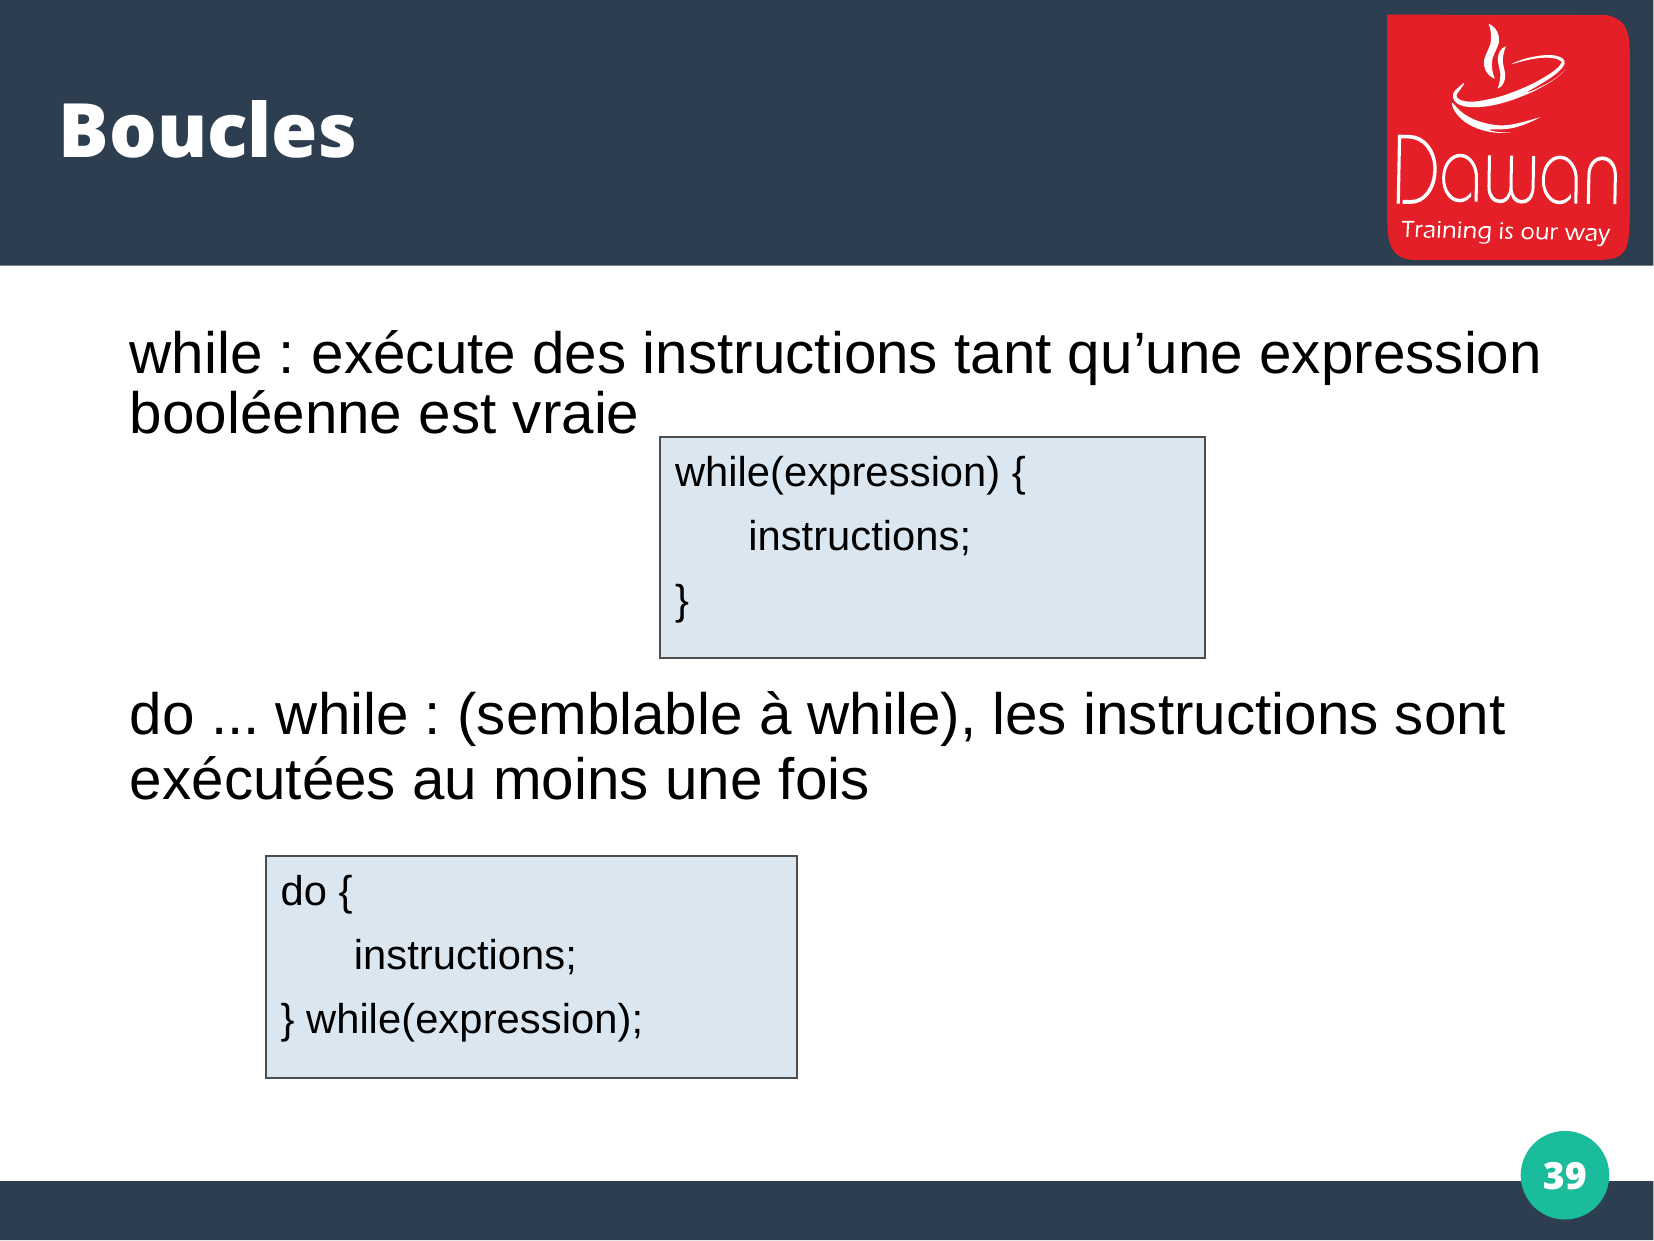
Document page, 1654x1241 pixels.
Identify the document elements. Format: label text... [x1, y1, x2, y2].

title Boucles [59, 49, 1387, 207]
text_box do { instructions; } while(expression); [265, 856, 798, 1078]
text_box while(expression) { instructions; } [660, 437, 1205, 659]
list while : exécute des instructions tant qu’une expression booléenne est vraie do ... while : (semblable à while), les instructions sont exécutées au moins une fois [59, 324, 1595, 1152]
picture [1387, 14, 1630, 260]
